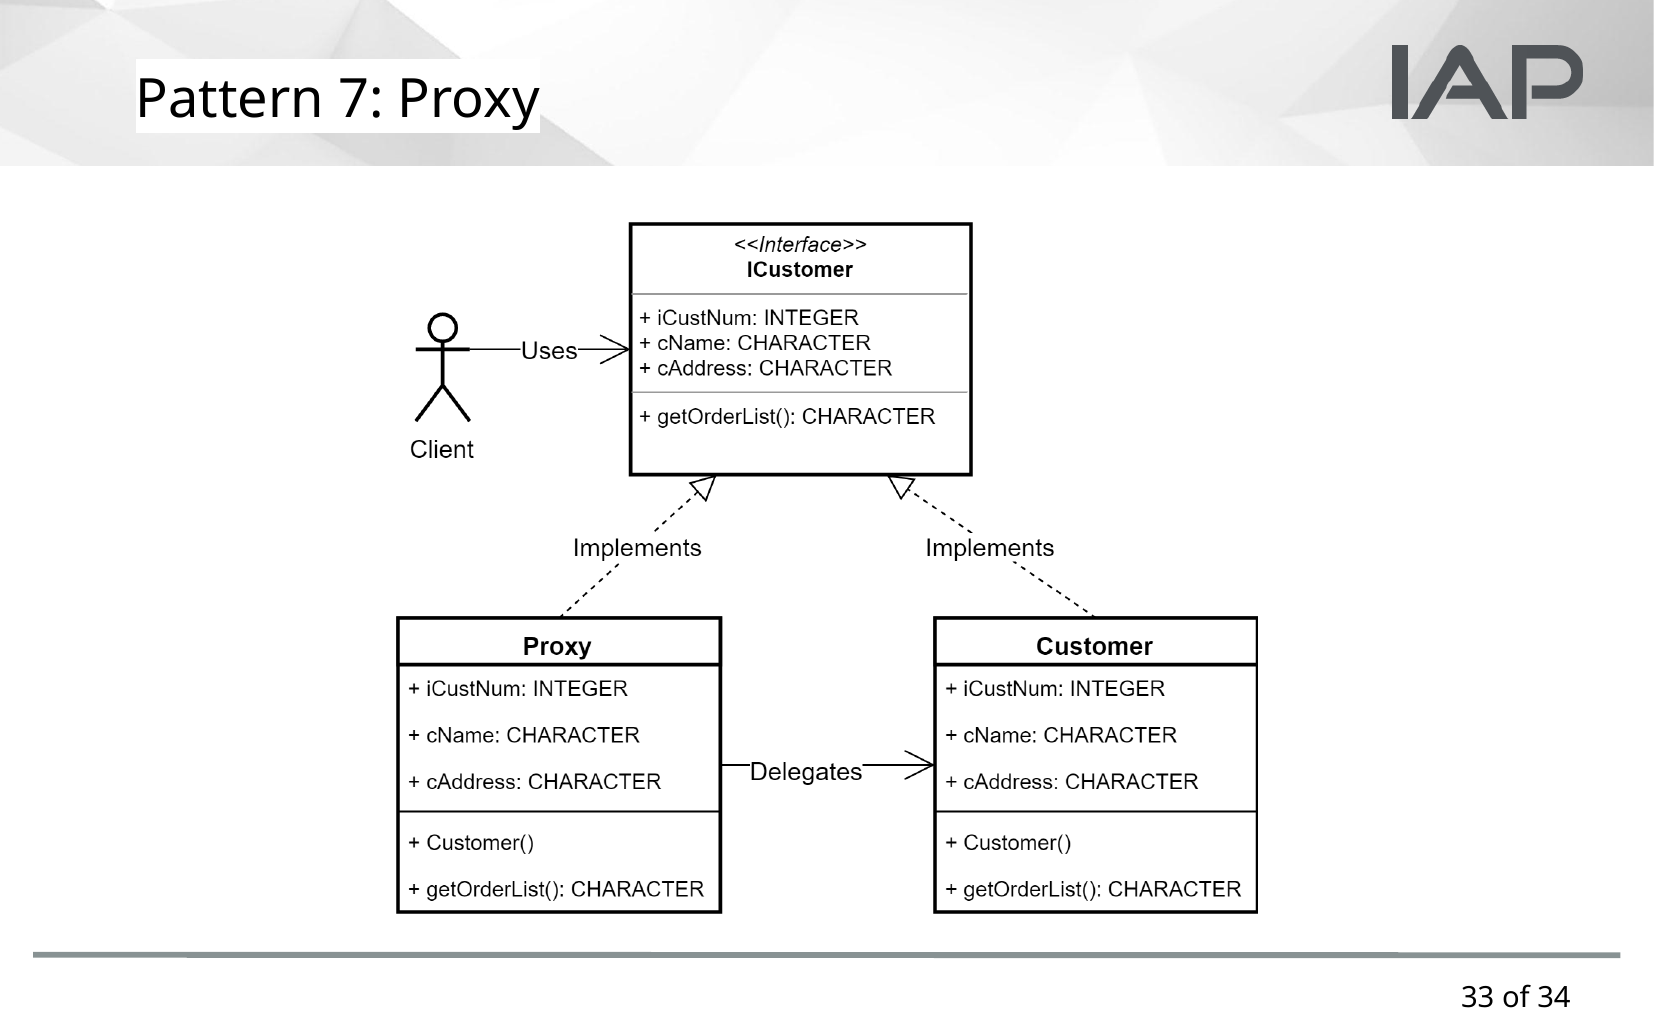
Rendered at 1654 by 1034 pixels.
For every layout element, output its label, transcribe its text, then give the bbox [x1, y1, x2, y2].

picture [0, 0, 1654, 166]
picture [395, 221, 1258, 916]
title Pattern 7: Proxy [135, 41, 1264, 152]
